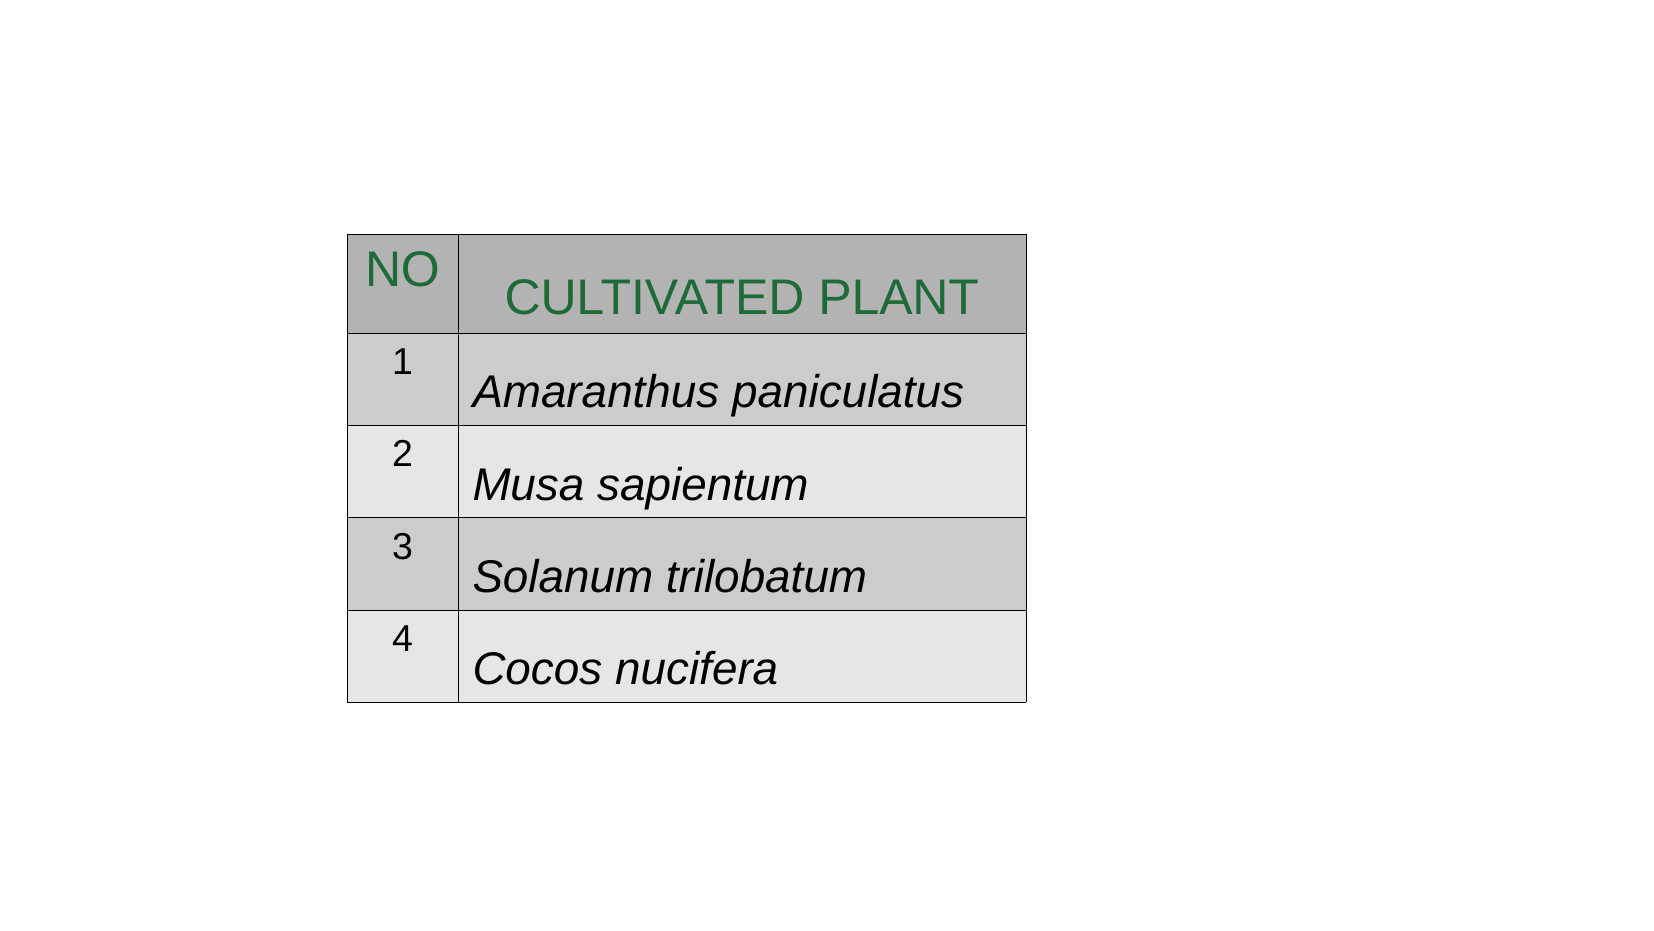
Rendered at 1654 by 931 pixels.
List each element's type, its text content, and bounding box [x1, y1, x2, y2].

table_cell 1 [348, 334, 458, 425]
table_header NO [348, 235, 458, 333]
table_cell 3 [348, 518, 458, 610]
table_cell Cocos nucifera [459, 611, 1026, 702]
table_header CULTIVATED PLANT [459, 235, 1026, 333]
table_cell Musa sapientum [459, 426, 1026, 517]
table_cell Solanum trilobatum [459, 518, 1026, 610]
table_cell 2 [348, 426, 458, 517]
table_cell 4 [348, 611, 458, 702]
table_cell Amaranthus paniculatus [459, 334, 1026, 425]
